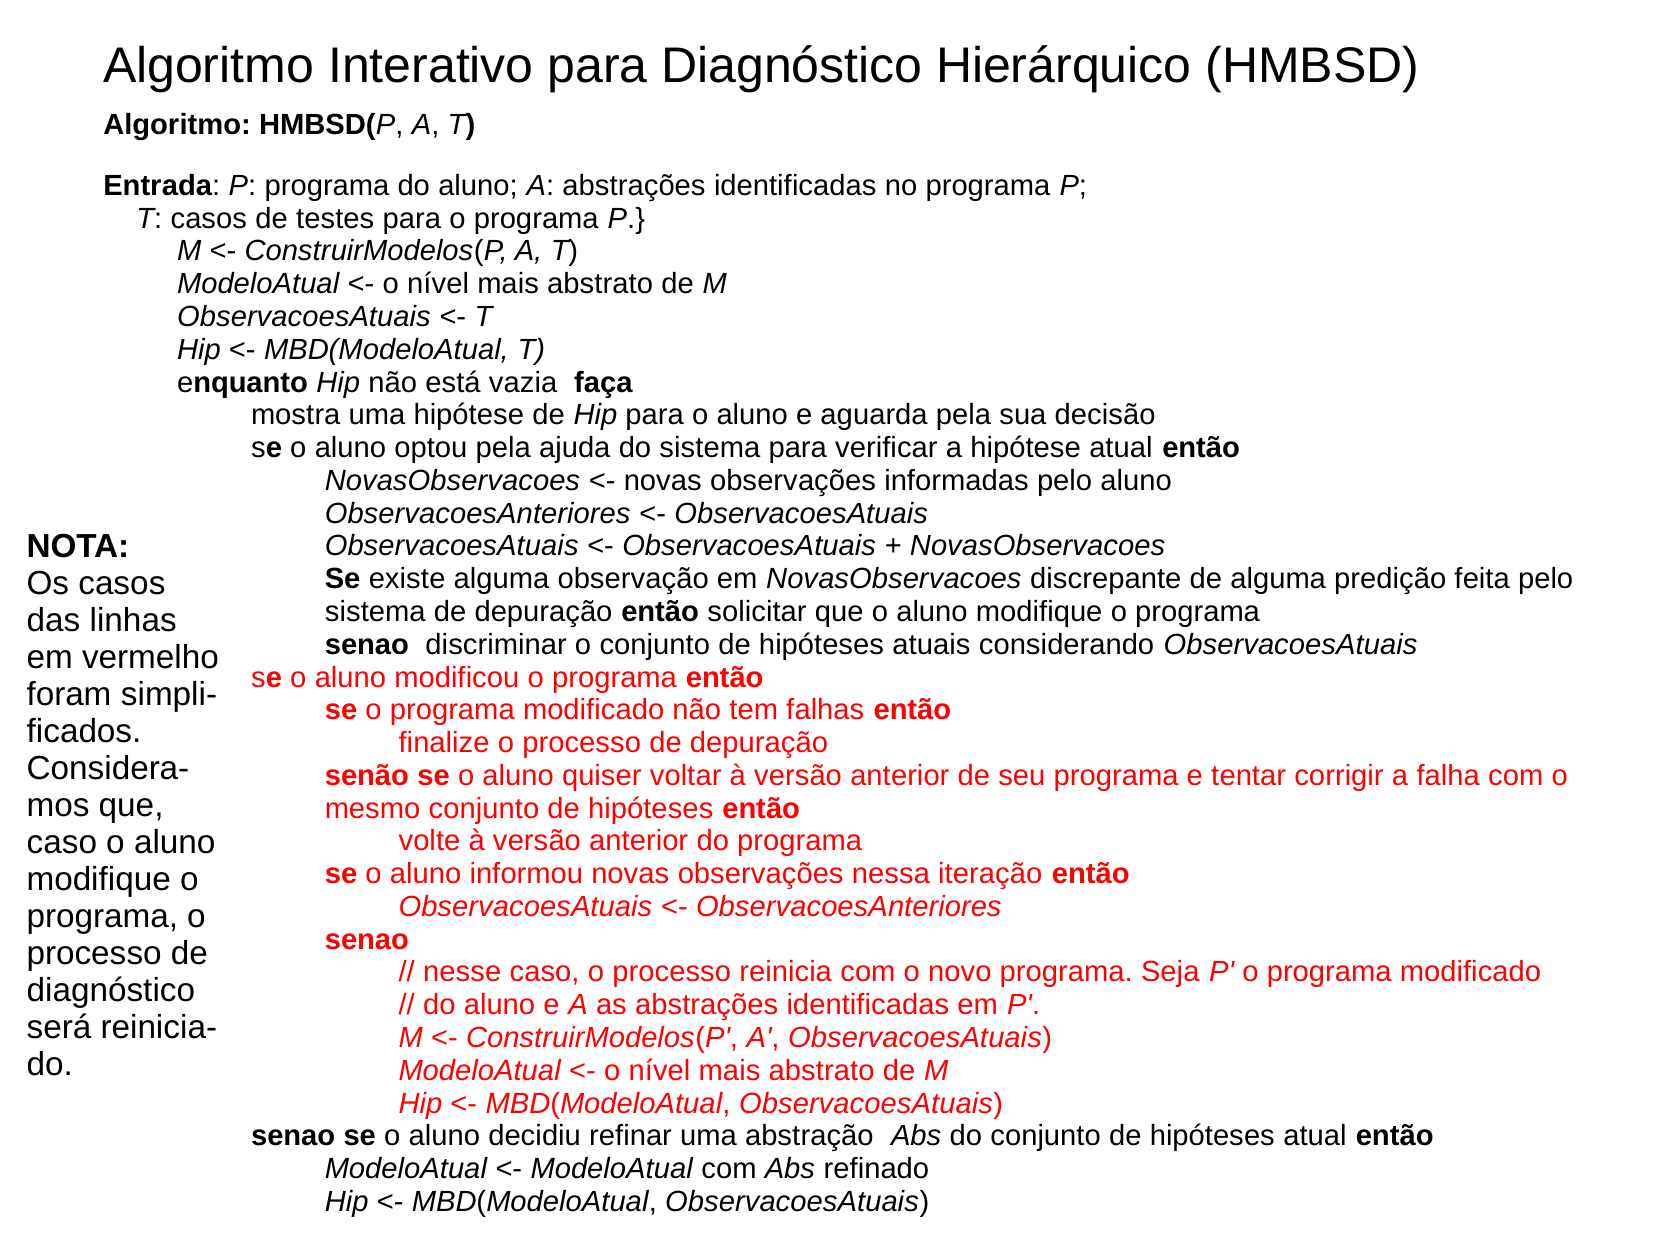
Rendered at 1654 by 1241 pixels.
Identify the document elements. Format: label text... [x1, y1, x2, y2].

text_box Algoritmo Interativo para Diagnóstico Hierárquico (HMBSD) [88, 29, 1565, 100]
text_box Algoritmo: HMBSD(P, A, T) Entrada: P: programa do aluno; A: abstrações identificadas no programa P; T: casos de testes para o programa P.} M <- ConstruirModelos(P, A, T) ModeloAtual <- o nível mais abstrato de M ObservacoesAtuais <- T Hip <- MBD(ModeloAtual, T) enquanto Hip não está vazia faça mostra uma hipótese de Hip para o aluno e aguarda pela sua decisão se o aluno optou pela ajuda do sistema para verificar a hipótese atual então NovasObservacoes <- novas observações informadas pelo aluno ObservacoesAnteriores <- ObservacoesAtuais ObservacoesAtuais <- ObservacoesAtuais + NovasObservacoes Se existe alguma observação em NovasObservacoes discrepante de alguma predição feita pelo sistema de depuração então solicitar que o aluno modifique o programa senao discriminar o conjunto de hipóteses atuais considerando ObservacoesAtuais se o aluno modificou o programa então se o programa modificado não tem falhas então finalize o processo de depuração senão se o aluno quiser voltar à versão anterior de seu programa e tentar corrigir a falha com o mesmo conjunto de hipóteses então volte à versão anterior do programa se o aluno informou novas observações nessa iteração então ObservacoesAtuais <- ObservacoesAnteriores senao // nesse caso, o processo reinicia com o novo programa. Seja P' o programa modificado // do aluno e A as abstrações identificadas em P'. M <- ConstruirModelos(P', A', ObservacoesAtuais) ModeloAtual <- o nível mais abstrato de M Hip <- MBD(ModeloAtual, ObservacoesAtuais) senao se o aluno decidiu refinar uma abstração Abs do conjunto de hipóteses atual então ModeloAtual <- ModeloAtual com Abs refinado Hip <- MBD(ModeloAtual, ObservacoesAtuais) [88, 100, 1595, 1222]
text_box NOTA: Os casos das linhas em vermelho foram simpli- ficados. Considera-mos que, caso o aluno modifique o programa, o processo de diagnóstico será reinicia- do. [11, 519, 237, 1090]
